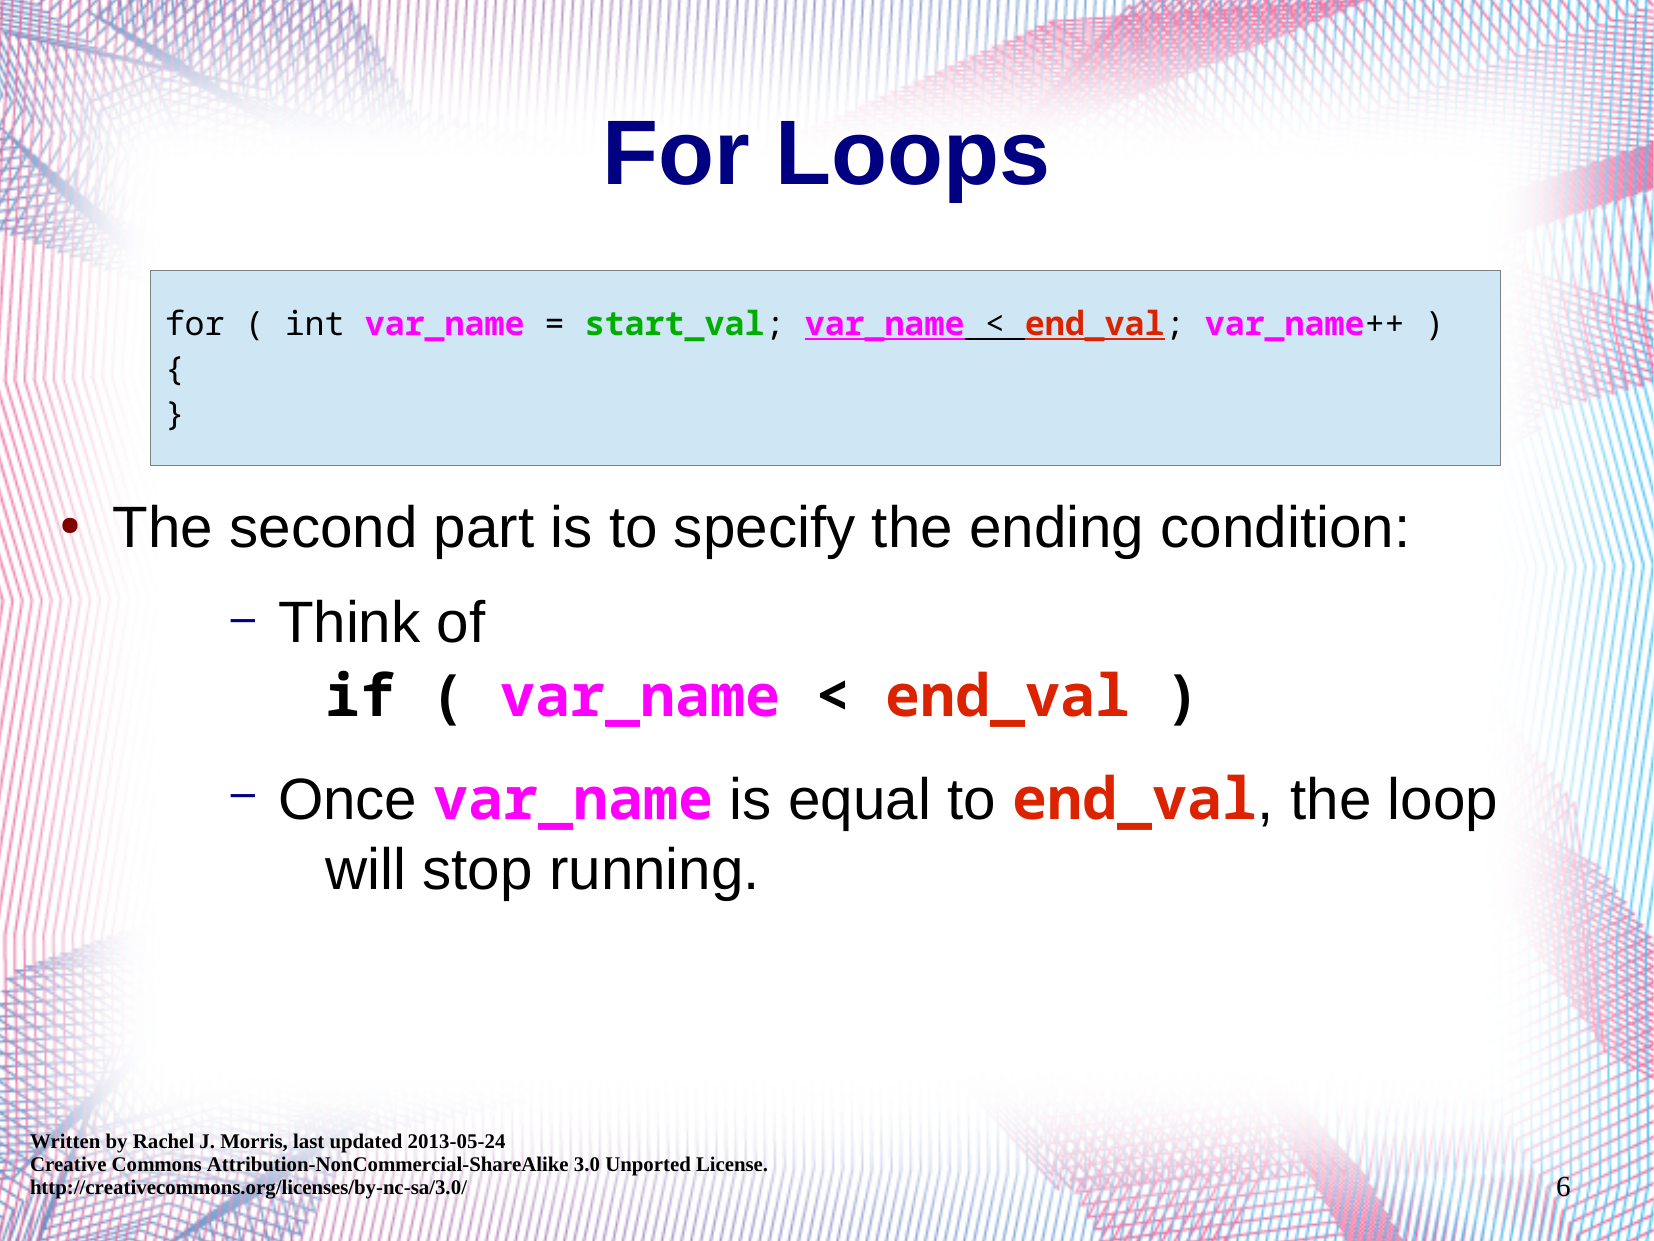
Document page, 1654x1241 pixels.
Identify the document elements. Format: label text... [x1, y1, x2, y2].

title For Loops [82, 49, 1571, 257]
list The second part is to specify the ending condition: Think of if ( var_name < end_val ) Once var_name is equal to end_val, the loop will stop running. [41, 495, 1531, 884]
picture [0, 0, 1654, 1241]
text_box for ( int var_name = start_val; var_name < end_val; var_name++ ) { } [150, 270, 1501, 466]
